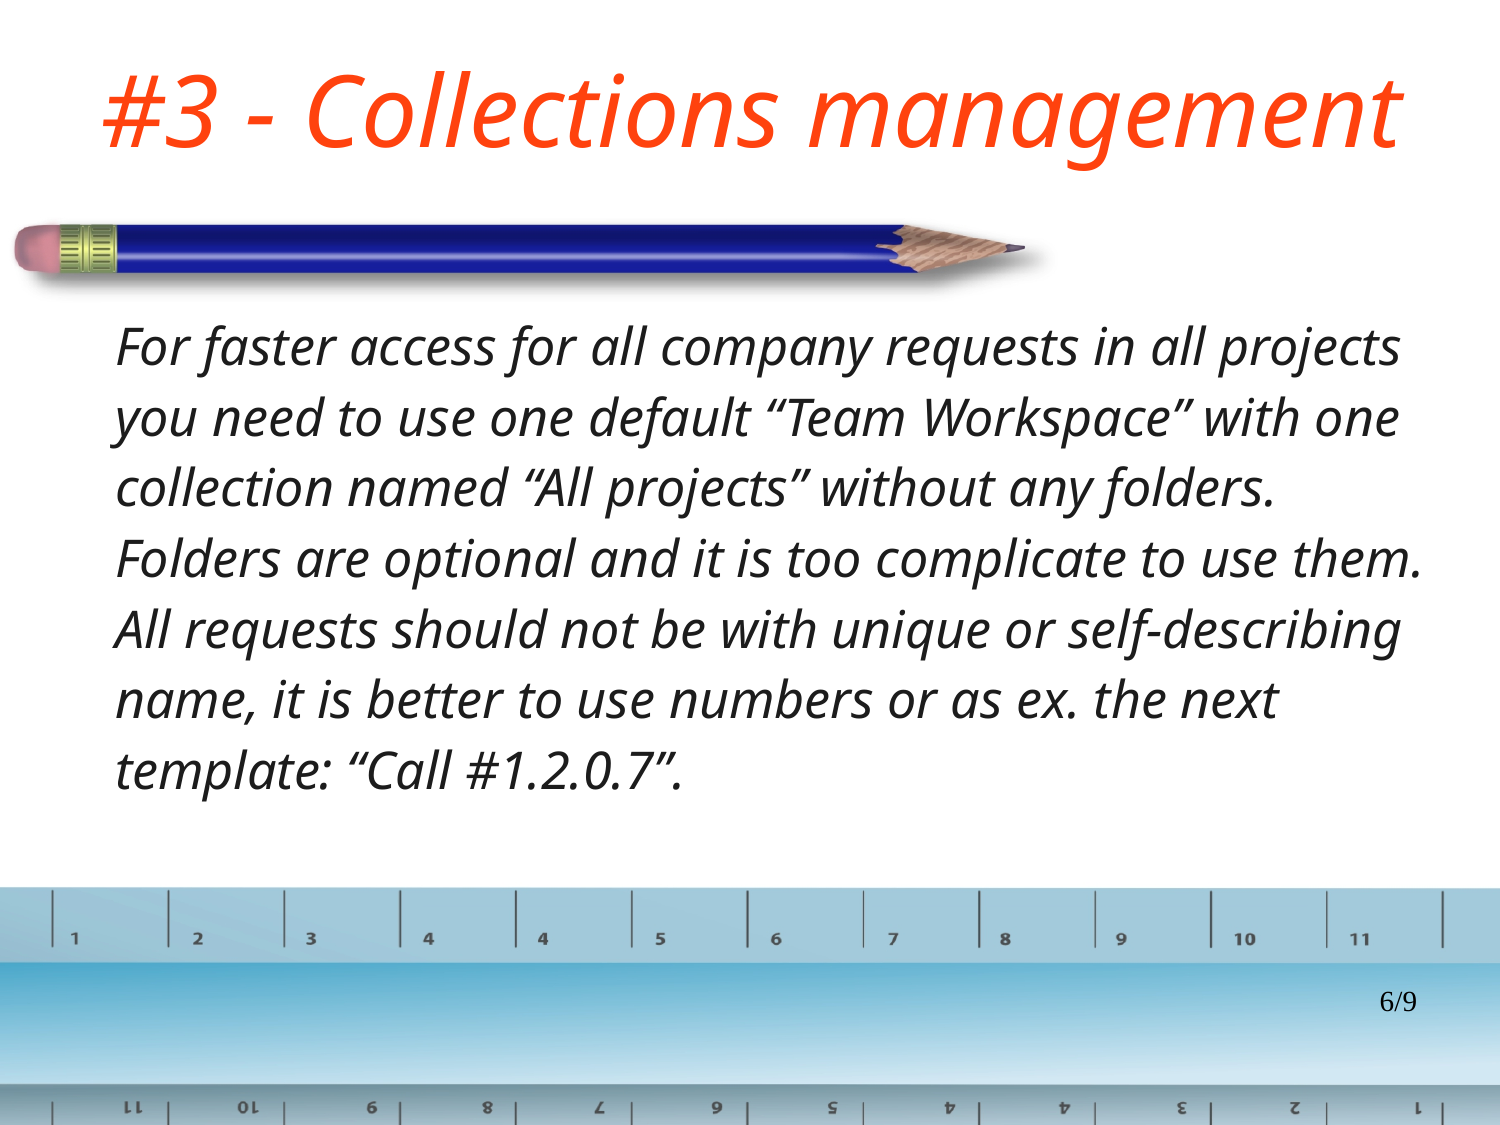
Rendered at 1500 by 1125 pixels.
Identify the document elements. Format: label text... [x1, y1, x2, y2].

title For faster access for all company requests in all projects you need to use one default “Team Workspace” with one collection named “All projects” without any folders. Folders are optional and it is too complicate to use them. All requests should not be with unique or self-describing name, it is better to use numbers or as ex. the next template: “Call #1.2.0.7”. [100, 302, 1459, 829]
title #3 - Collections management [59, 0, 1445, 249]
picture [0, 0, 1500, 1125]
